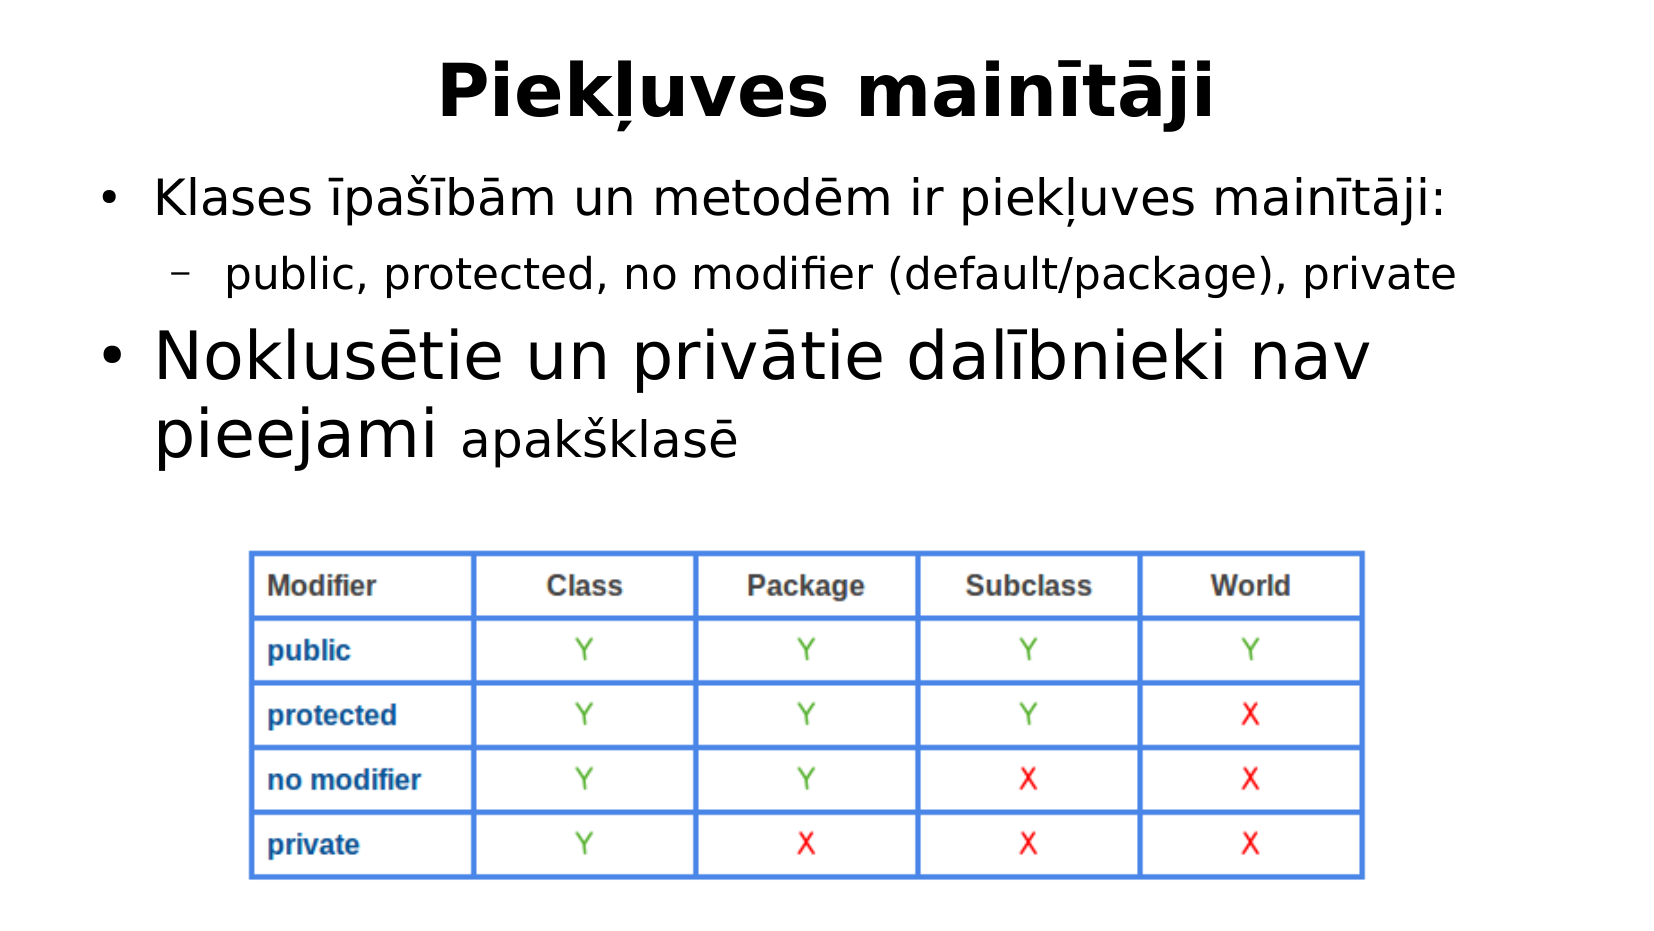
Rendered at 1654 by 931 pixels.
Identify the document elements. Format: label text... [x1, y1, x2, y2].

list Klases īpašībām un metodēm ir piekļuves mainītāji: public, protected, no modifier (default/package), private Noklusētie un privātie dalībnieki nav pieejami apakšklasē [82, 168, 1538, 513]
picture [244, 544, 1376, 889]
title Piekļuves mainītāji [82, 37, 1571, 147]
